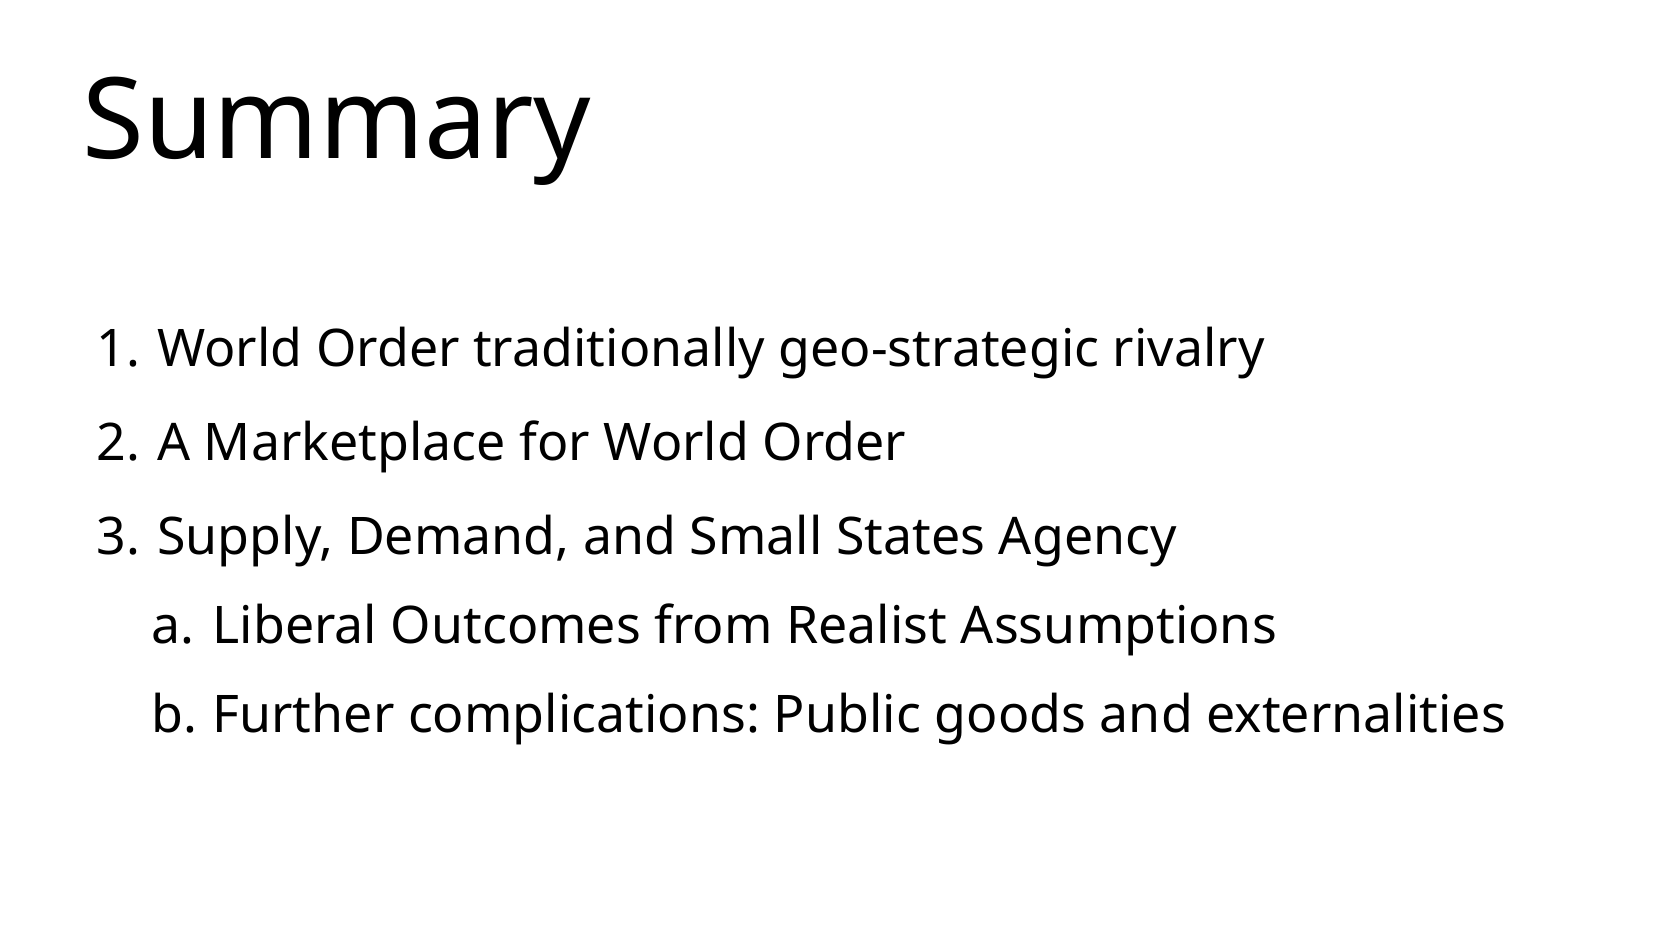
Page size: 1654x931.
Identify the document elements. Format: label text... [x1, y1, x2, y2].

list World Order traditionally geo-strategic rivalry A Marketplace for World Order Supply, Demand, and Small States Agency Liberal Outcomes from Realist Assumptions Further complications: Public goods and externalities [82, 217, 1571, 758]
title Summary [82, 33, 1571, 196]
